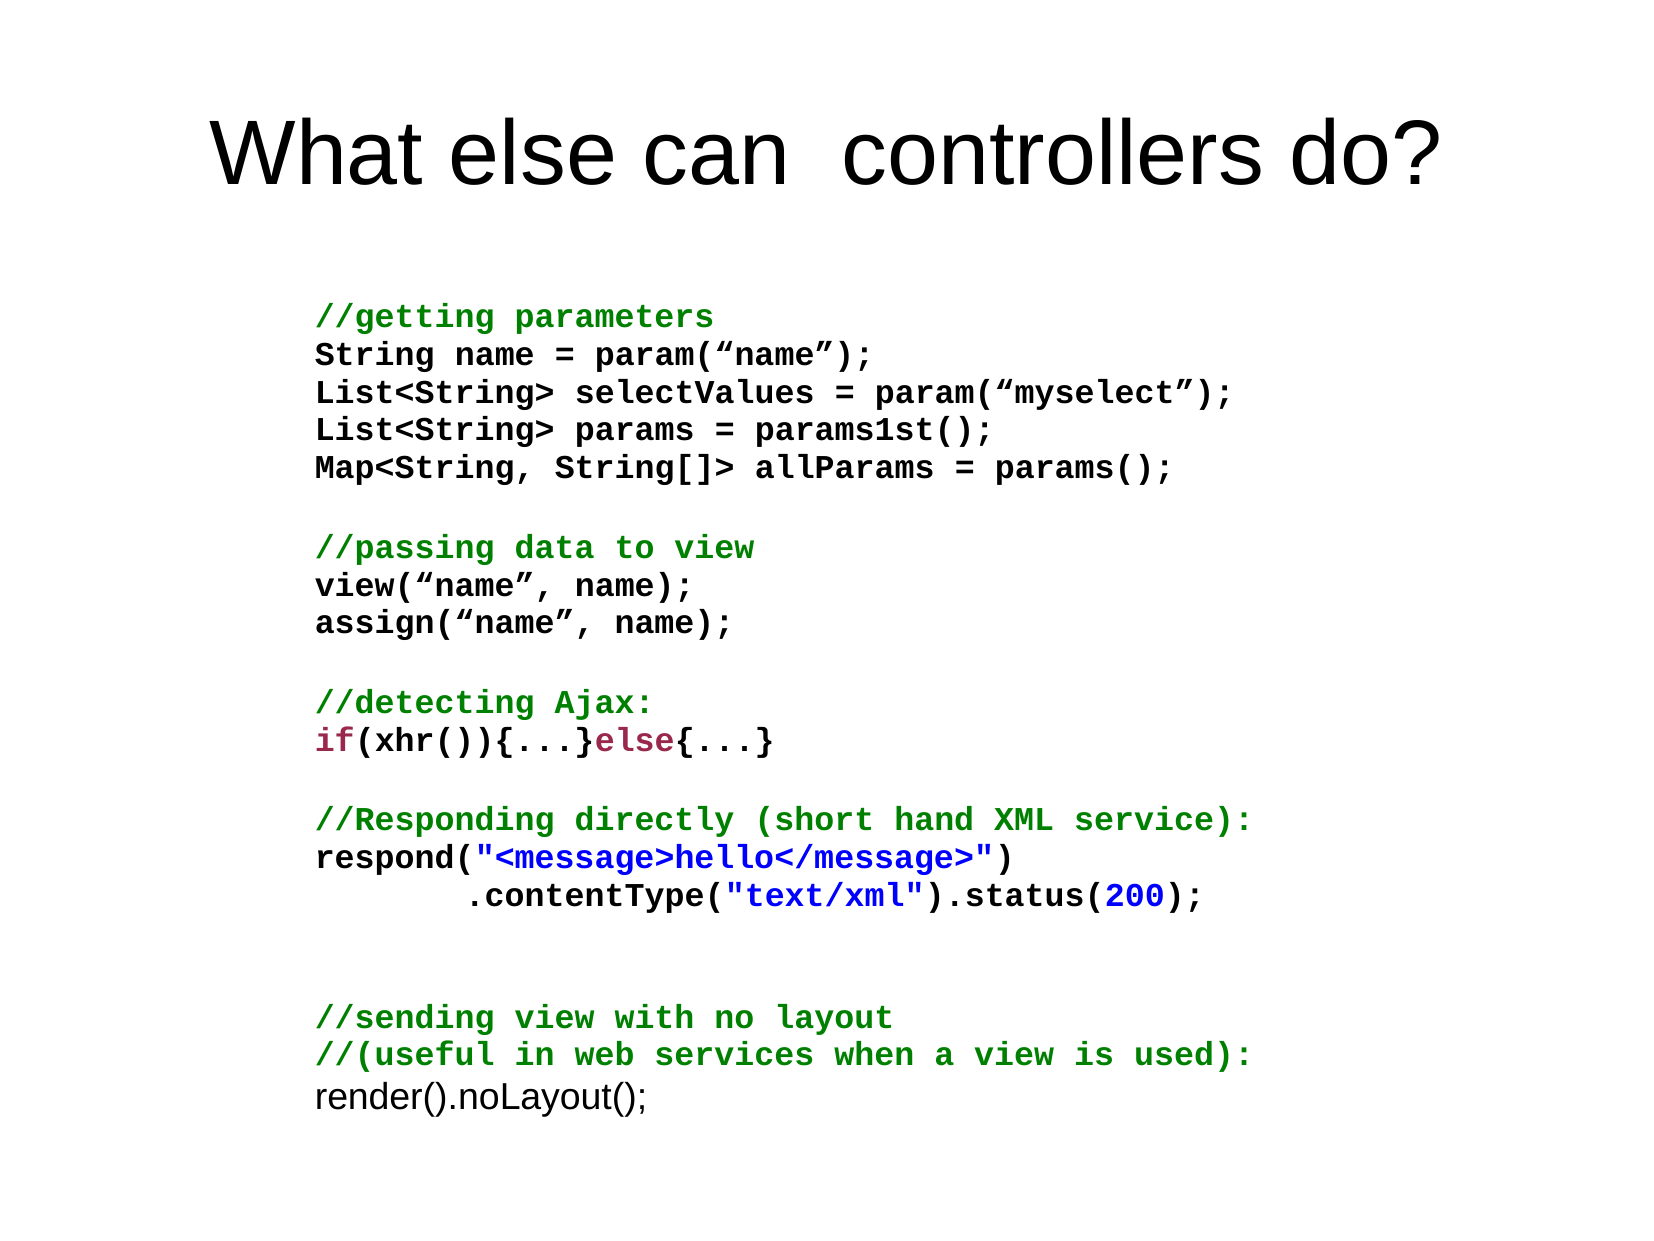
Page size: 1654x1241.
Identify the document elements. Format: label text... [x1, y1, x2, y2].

text_box //getting parameters String name = param(“name”); List<String> selectValues = param(“myselect”); List<String> params = params1st(); Map<String, String[]> allParams = params(); //passing data to view view(“name”, name); assign(“name”, name); //detecting Ajax: if(xhr()){...}else{...} //Responding directly (short hand XML service): respond("<message>hello</message>") .contentType("text/xml").status(200); //sending view with no layout //(useful in web services when a view is used): render().noLayout(); [300, 250, 1270, 1126]
title What else can controllers do? [82, 56, 1571, 250]
